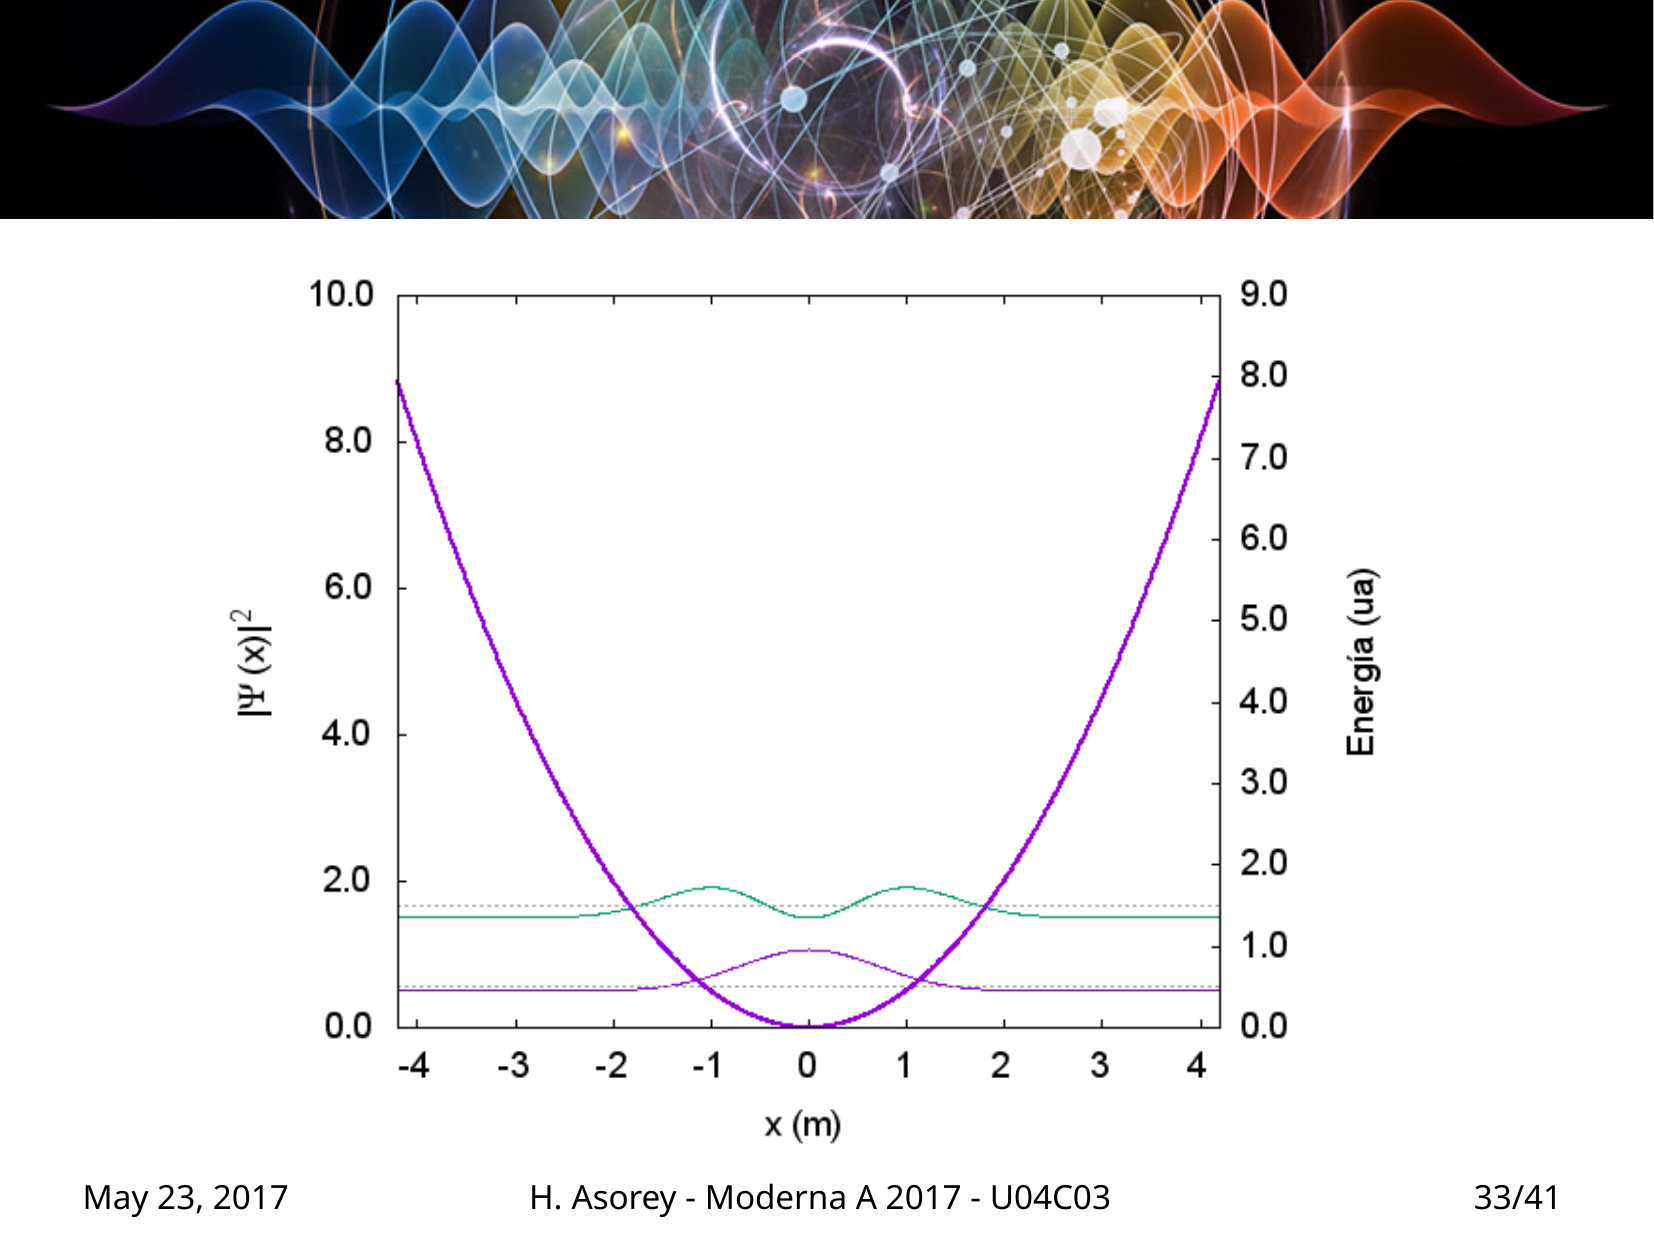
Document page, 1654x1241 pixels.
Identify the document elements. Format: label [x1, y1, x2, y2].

picture [0, 0, 1654, 219]
picture [225, 254, 1426, 1156]
